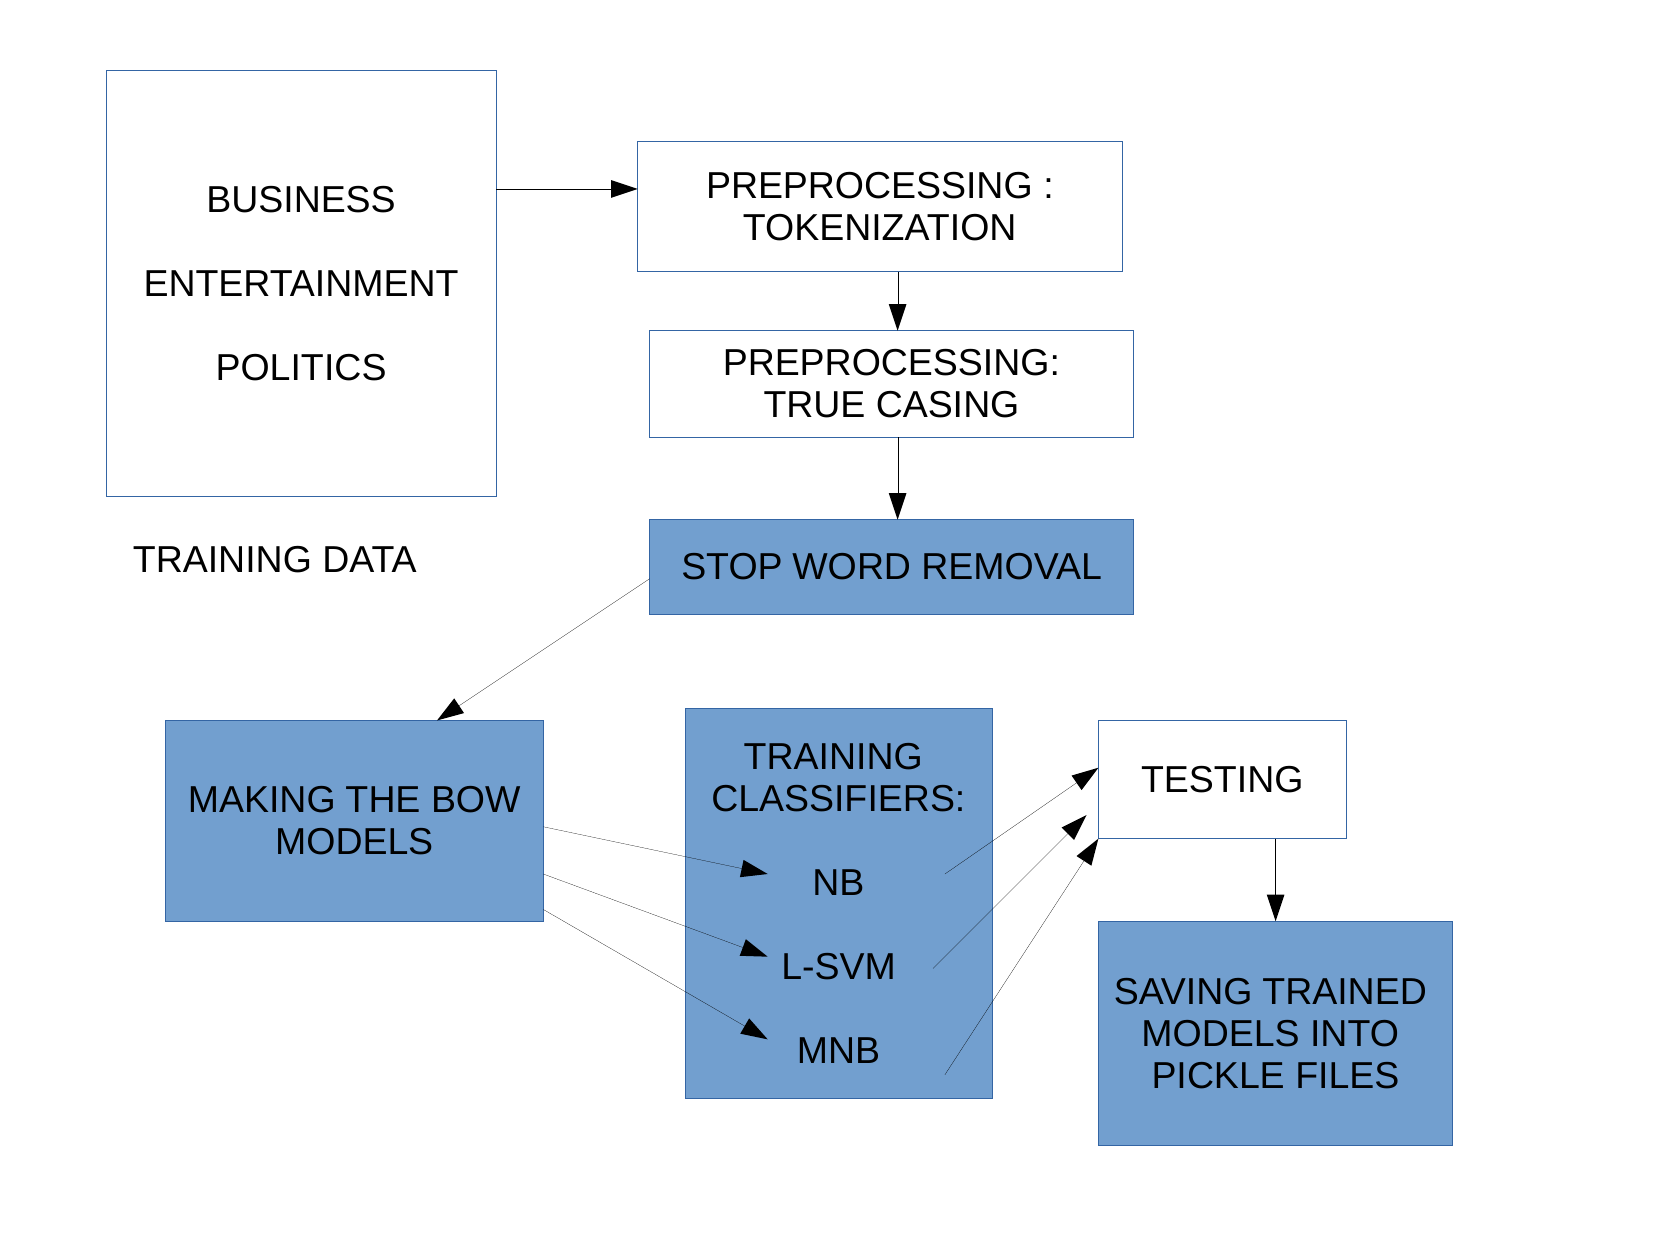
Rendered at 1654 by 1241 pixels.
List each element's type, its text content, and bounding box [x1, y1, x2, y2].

text_box BUSINESS ENTERTAINMENT POLITICS [106, 70, 497, 497]
text_box TRAINING CLASSIFIERS: NB L-SVM MNB [685, 708, 993, 1099]
text_box SAVING TRAINED MODELS INTO PICKLE FILES [1098, 921, 1453, 1146]
text_box STOP WORD REMOVAL [649, 519, 1134, 615]
text_box PREPROCESSING: TRUE CASING [649, 330, 1134, 438]
text_box TRAINING DATA [118, 531, 497, 589]
text_box MAKING THE BOW MODELS [165, 720, 544, 922]
text_box PREPROCESSING : TOKENIZATION [637, 141, 1123, 272]
text_box TESTING [1098, 720, 1347, 839]
